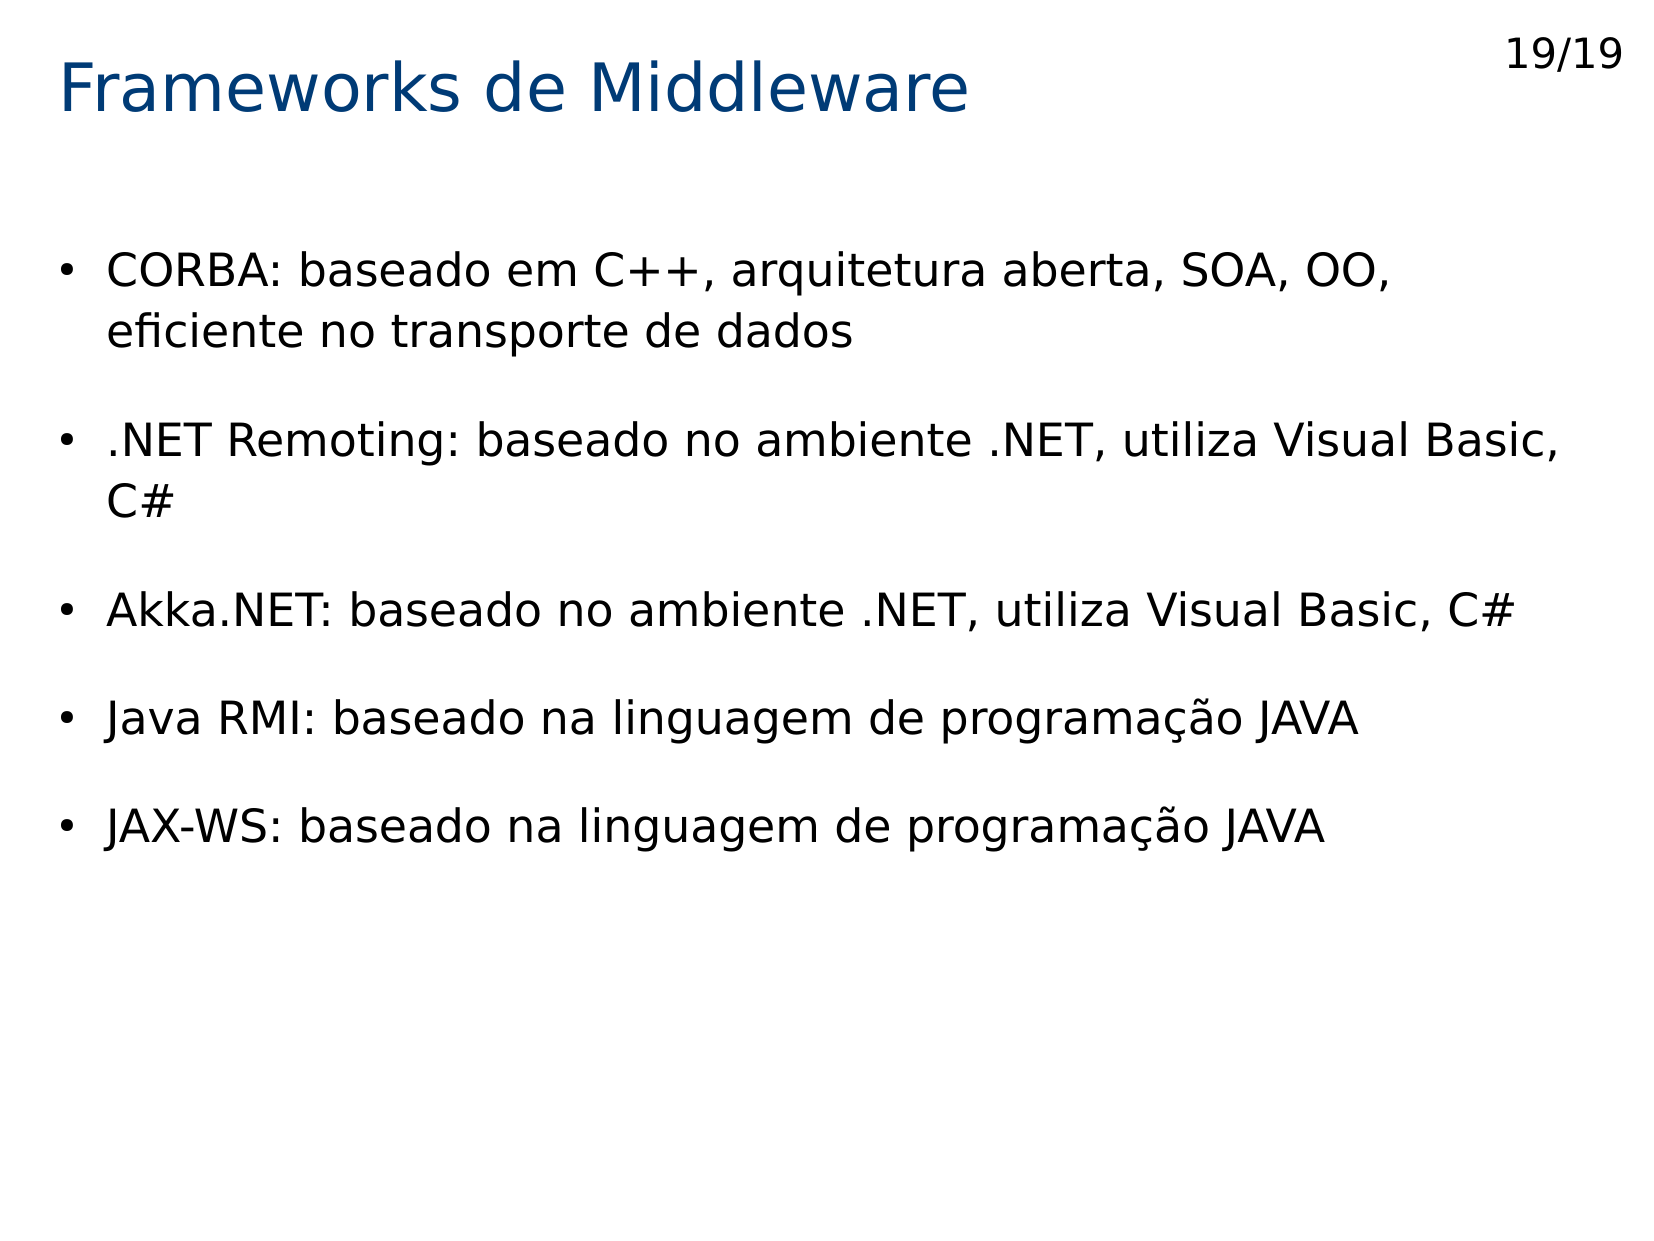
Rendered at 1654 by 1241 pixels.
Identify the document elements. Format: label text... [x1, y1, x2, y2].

title Frameworks de Middleware [59, 29, 1506, 148]
list CORBA: baseado em C++, arquitetura aberta, SOA, OO, eficiente no transporte de dados .NET Remoting: baseado no ambiente .NET, utiliza Visual Basic, C# Akka.NET: baseado no ambiente .NET, utiliza Visual Basic, C# Java RMI: baseado na linguagem de programação JAVA JAX-WS: baseado na linguagem de programação JAVA [59, 236, 1595, 1211]
